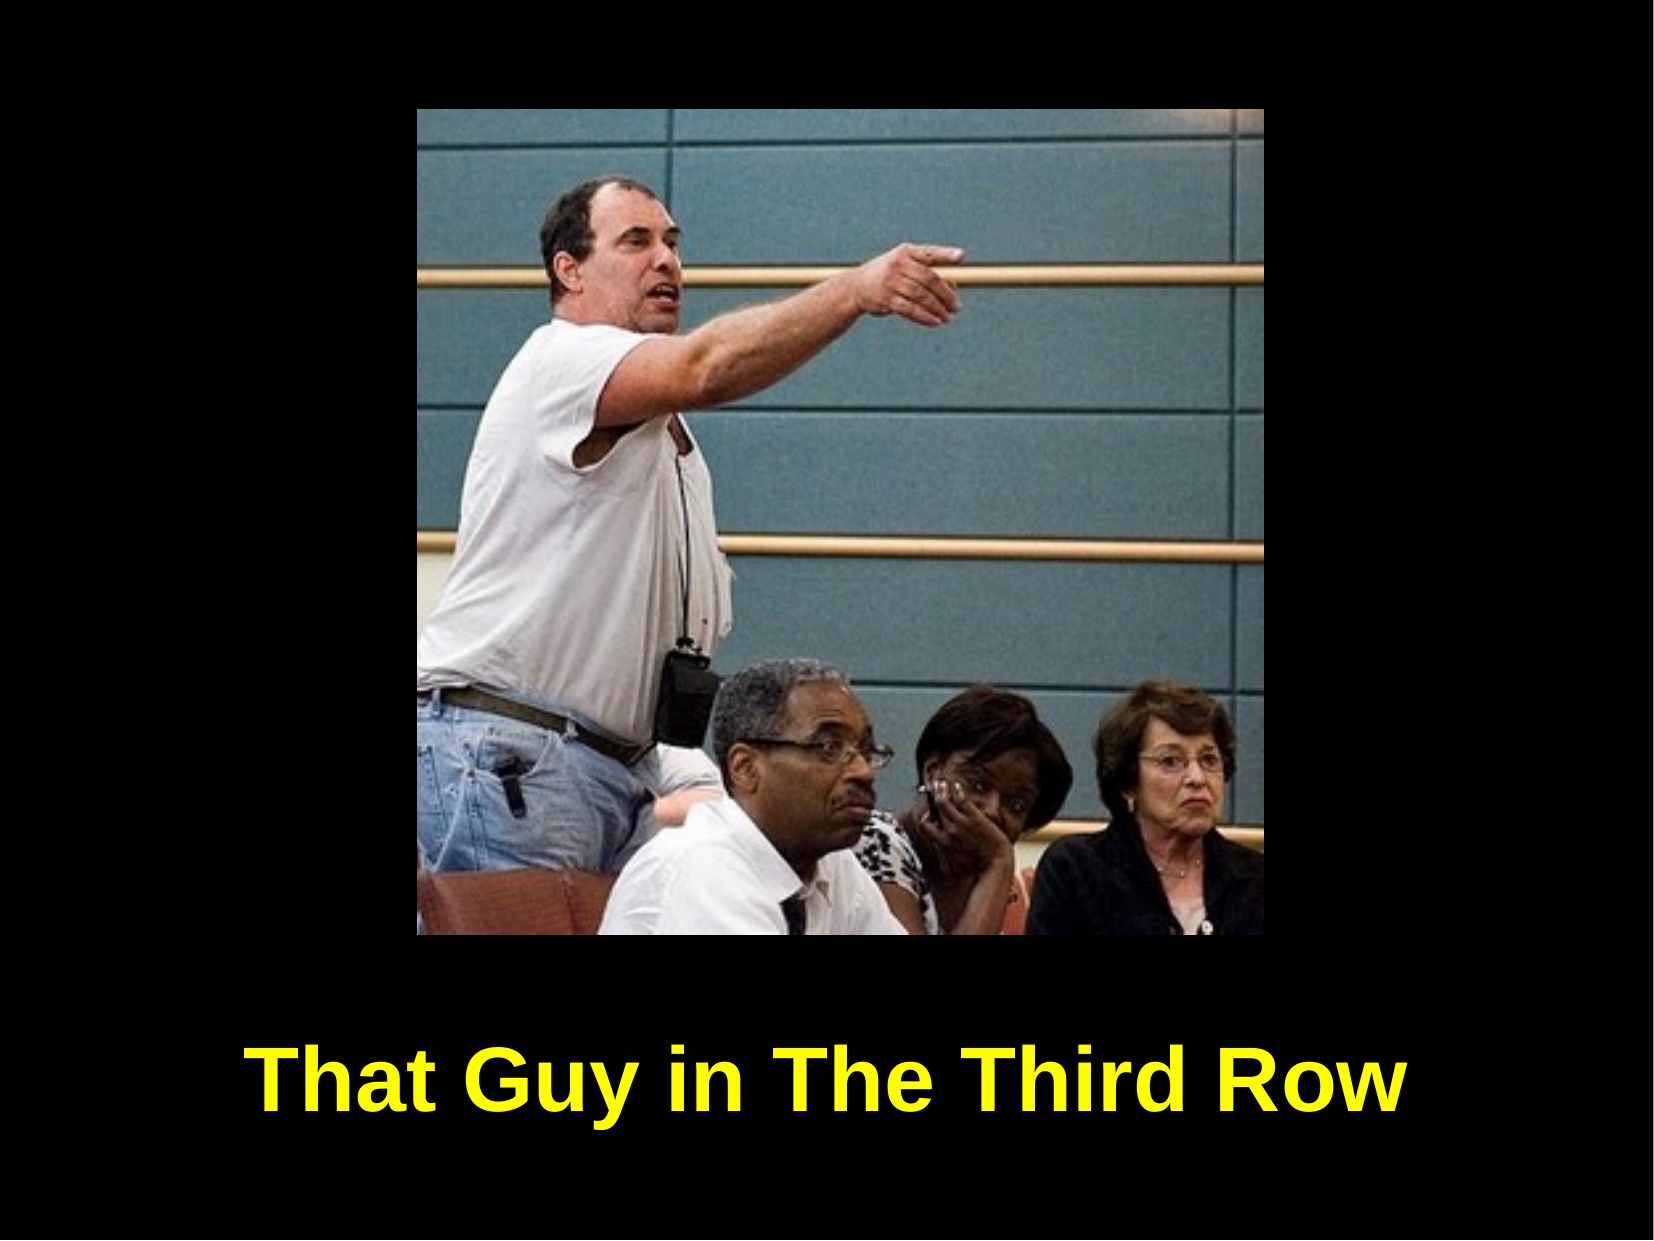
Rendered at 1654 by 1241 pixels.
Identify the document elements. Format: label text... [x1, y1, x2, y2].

picture [417, 109, 1264, 935]
title That Guy in The Third Row [82, 976, 1571, 1184]
